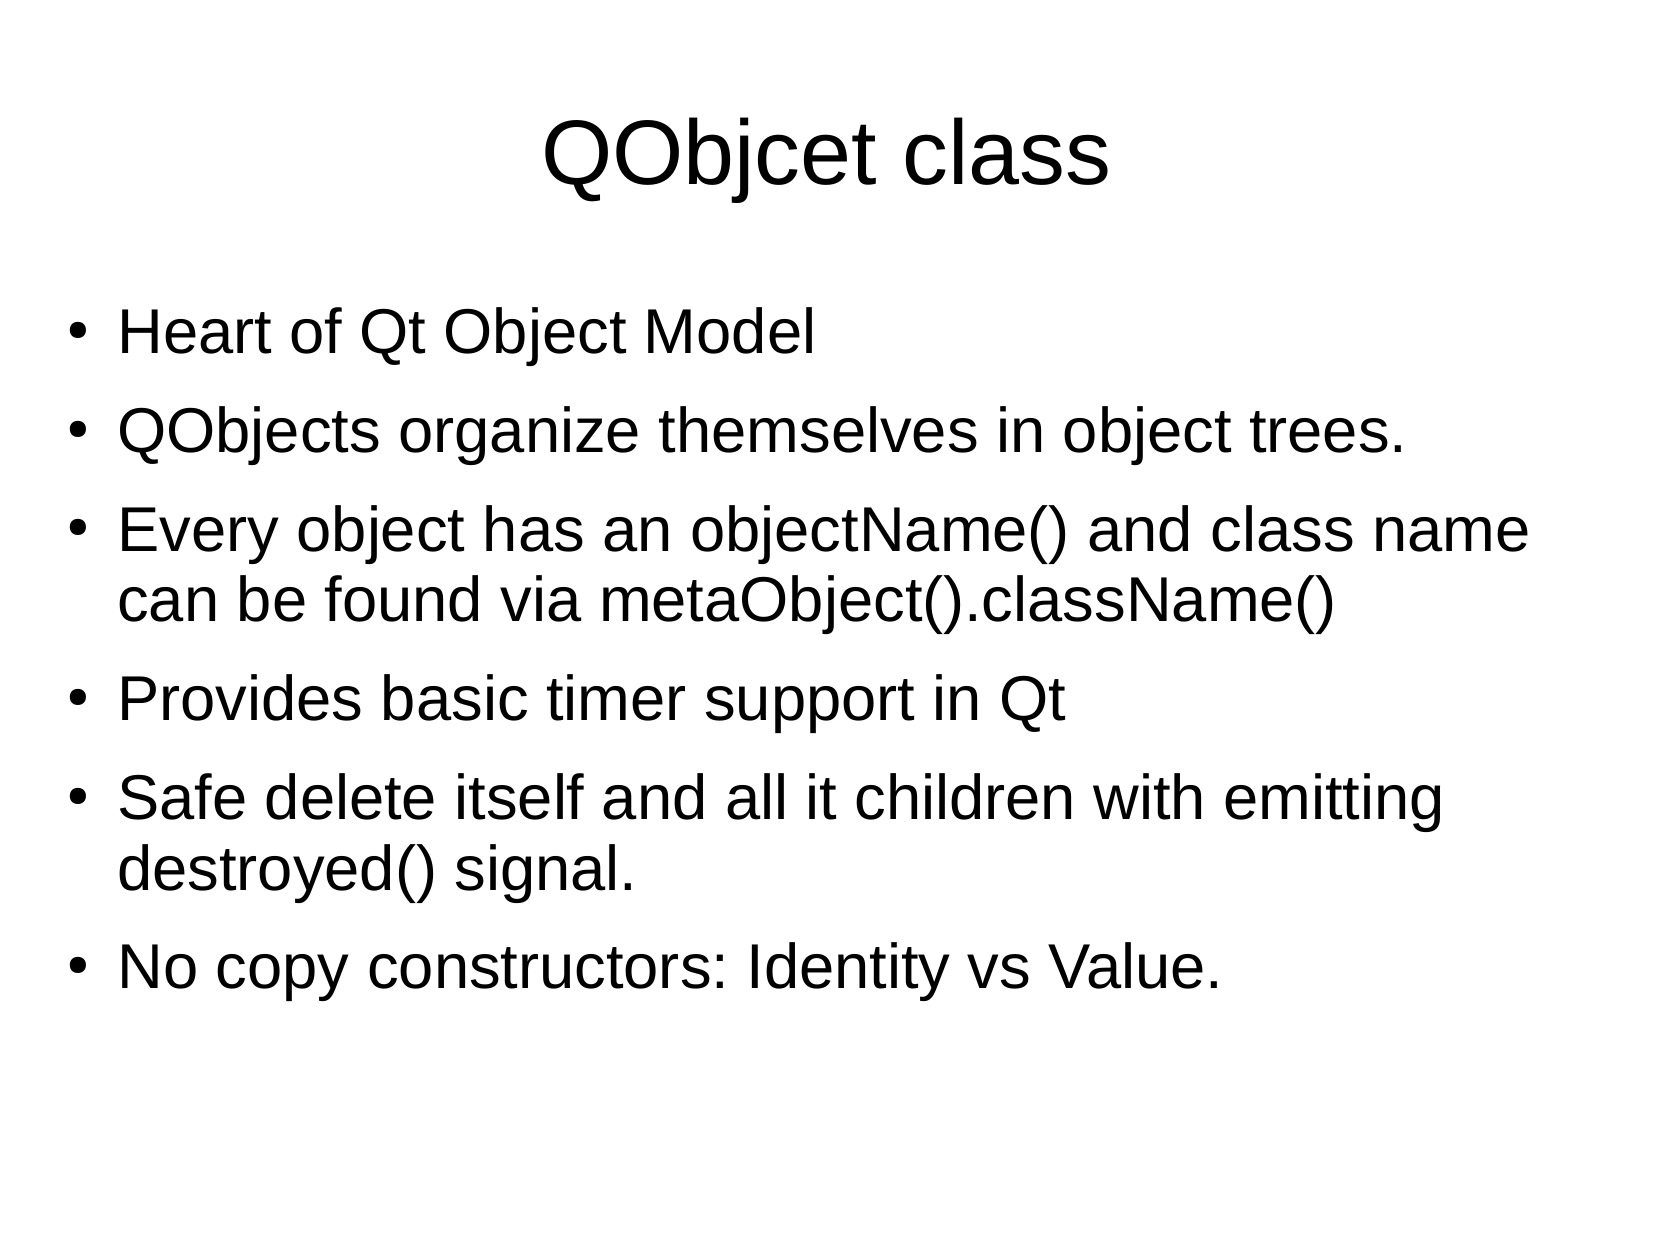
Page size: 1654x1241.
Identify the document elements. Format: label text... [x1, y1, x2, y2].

title QObjcet class [82, 49, 1571, 257]
list Heart of Qt Object Model QObjects organize themselves in object trees. Every object has an objectName() and class name can be found via metaObject().className() Provides basic timer support in Qt Safe delete itself and all it children with emitting destroyed() signal. No copy constructors: Identity vs Value. [50, 296, 1539, 1016]
